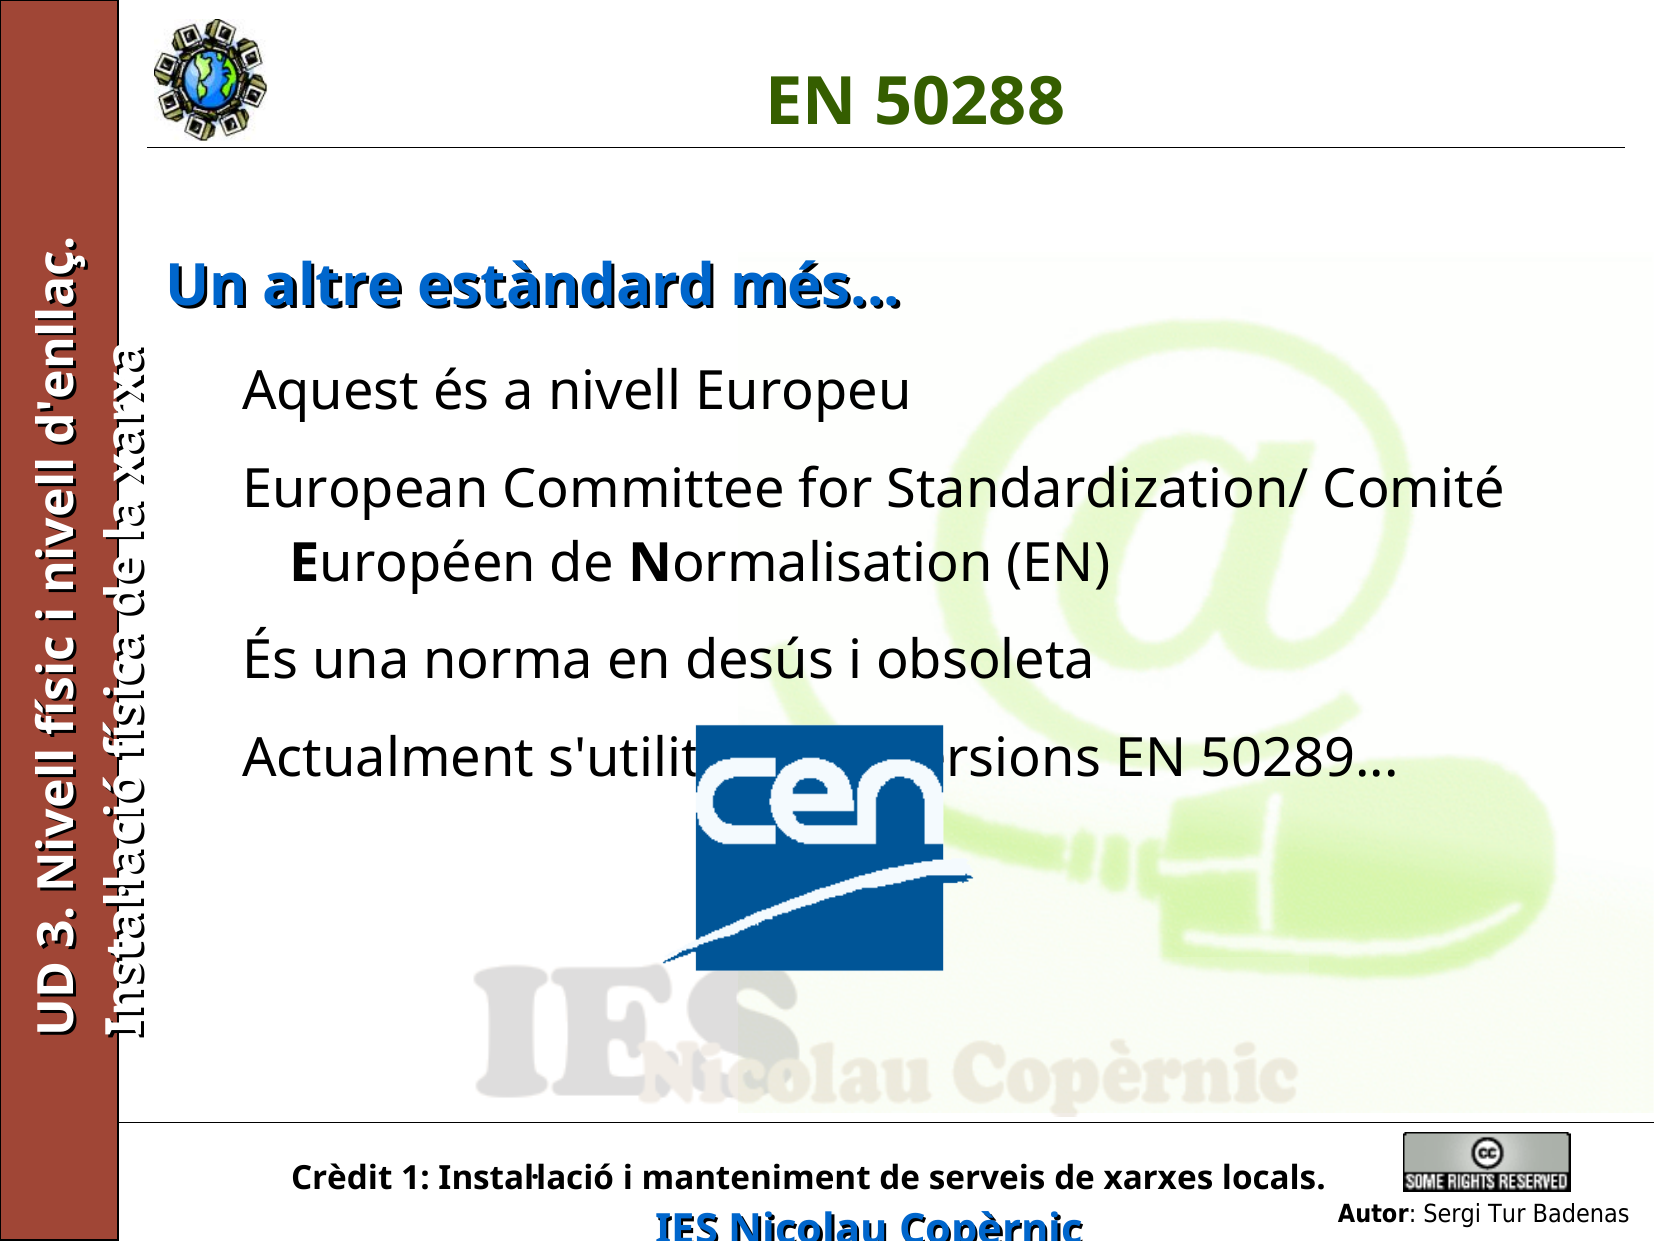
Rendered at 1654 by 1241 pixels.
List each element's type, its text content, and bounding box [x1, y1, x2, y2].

list Un altre estàndard més... Aquest és a nivell Europeu European Committee for Standardization/ Comité Européen de Normalisation (EN) És una norma en desús i obsoleta Actualment s'utilitzen les versions EN 50289... [147, 242, 1636, 1078]
picture [649, 708, 986, 990]
picture [154, 19, 268, 142]
picture [466, 252, 1654, 1117]
title EN 50288 [171, 56, 1654, 141]
picture [1403, 1132, 1571, 1192]
